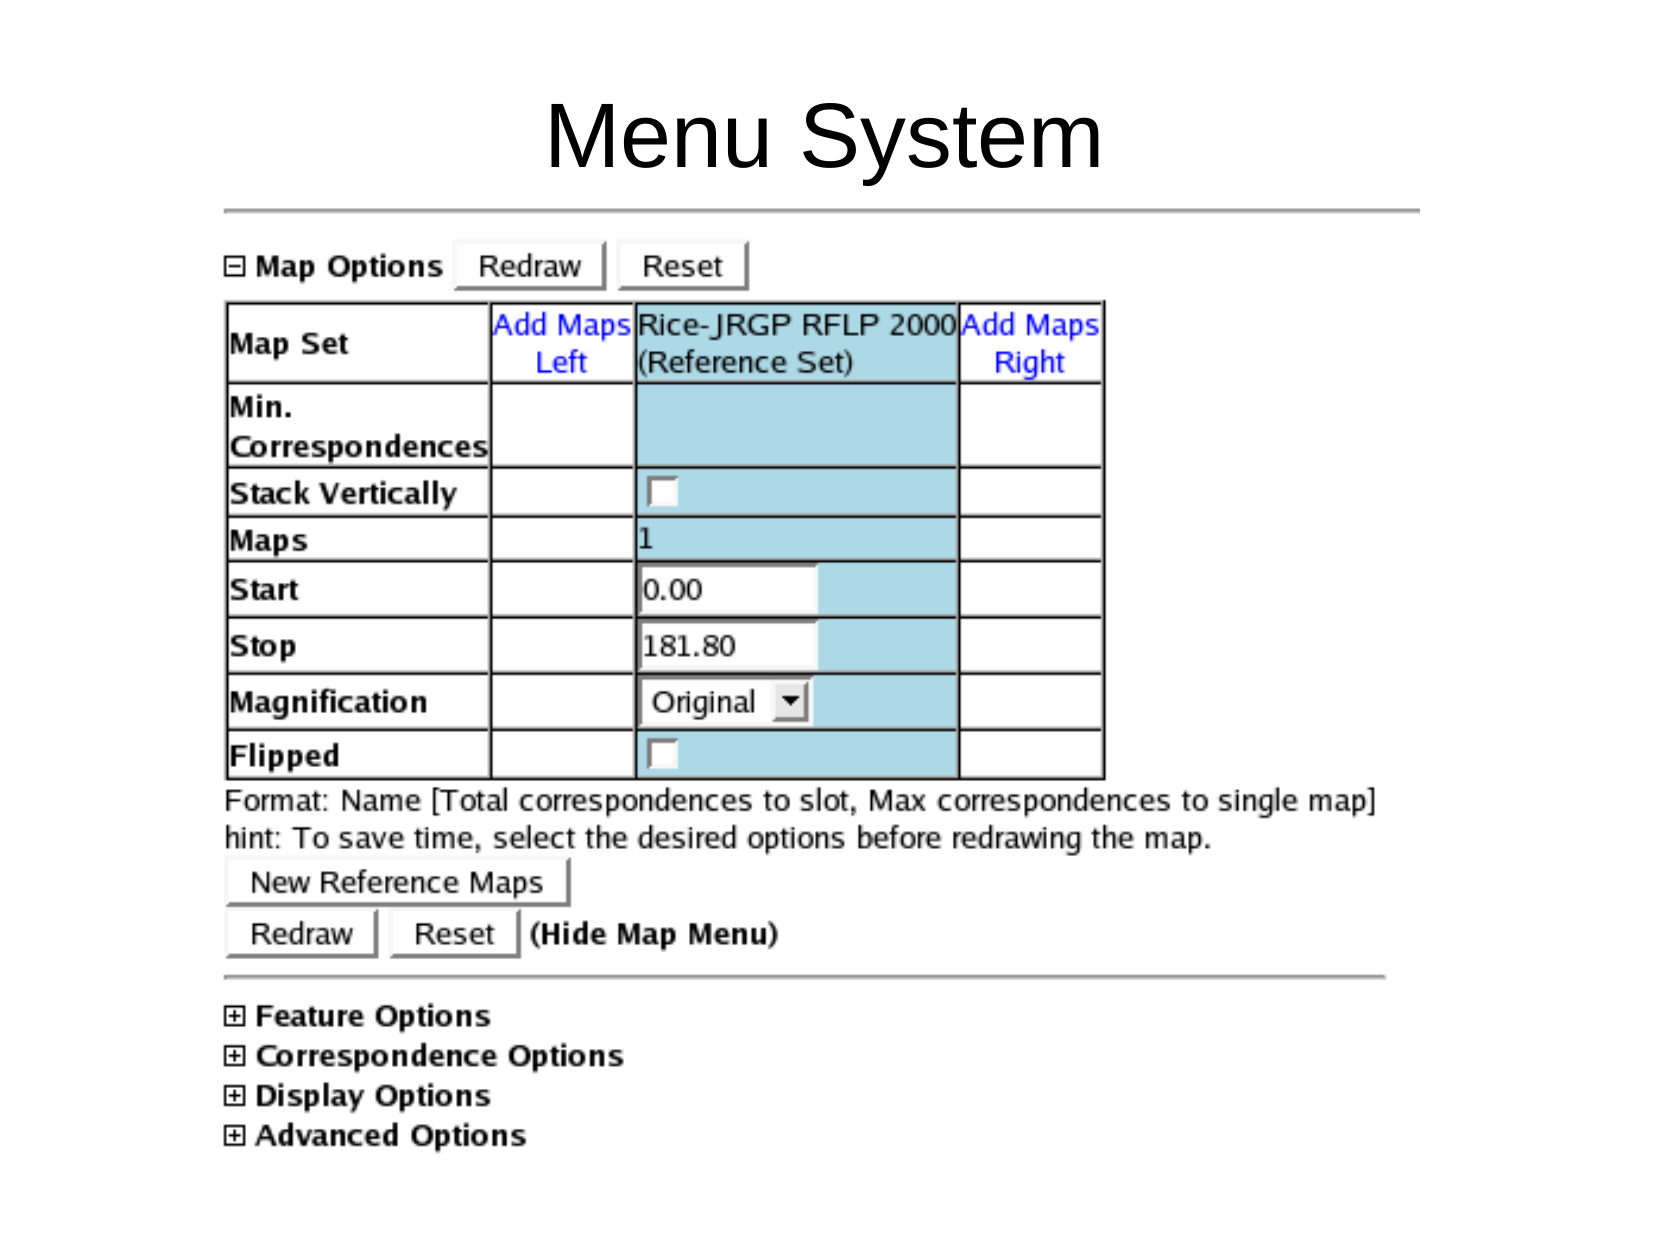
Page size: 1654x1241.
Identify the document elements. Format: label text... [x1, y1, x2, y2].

picture [208, 200, 1420, 1170]
title Menu System [119, 32, 1532, 240]
